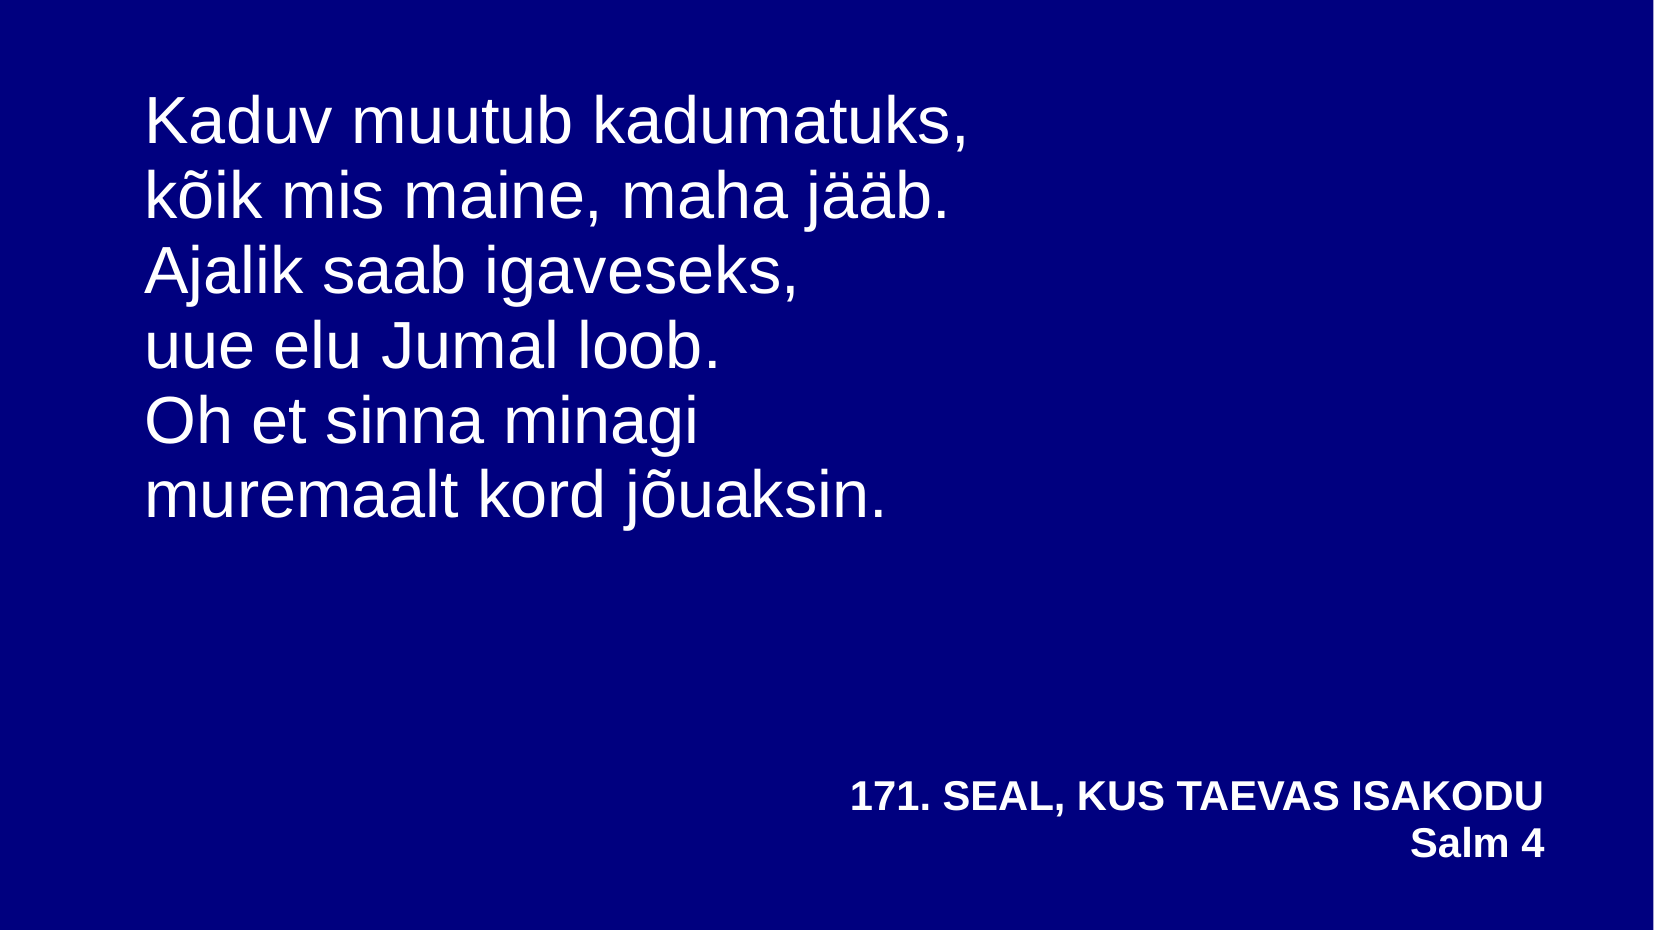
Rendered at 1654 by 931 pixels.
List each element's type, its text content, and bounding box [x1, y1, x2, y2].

text_box 171. SEAL, KUS TAEVAS ISAKODU Salm 4 [82, 765, 1560, 920]
text_box Kaduv muutub kadumatuks, kõik mis maine, maha jääb. Ajalik saab igaveseks, uue elu Jumal loob. Oh et sinna minagi muremaalt kord jõuaksin. [129, 76, 1530, 765]
